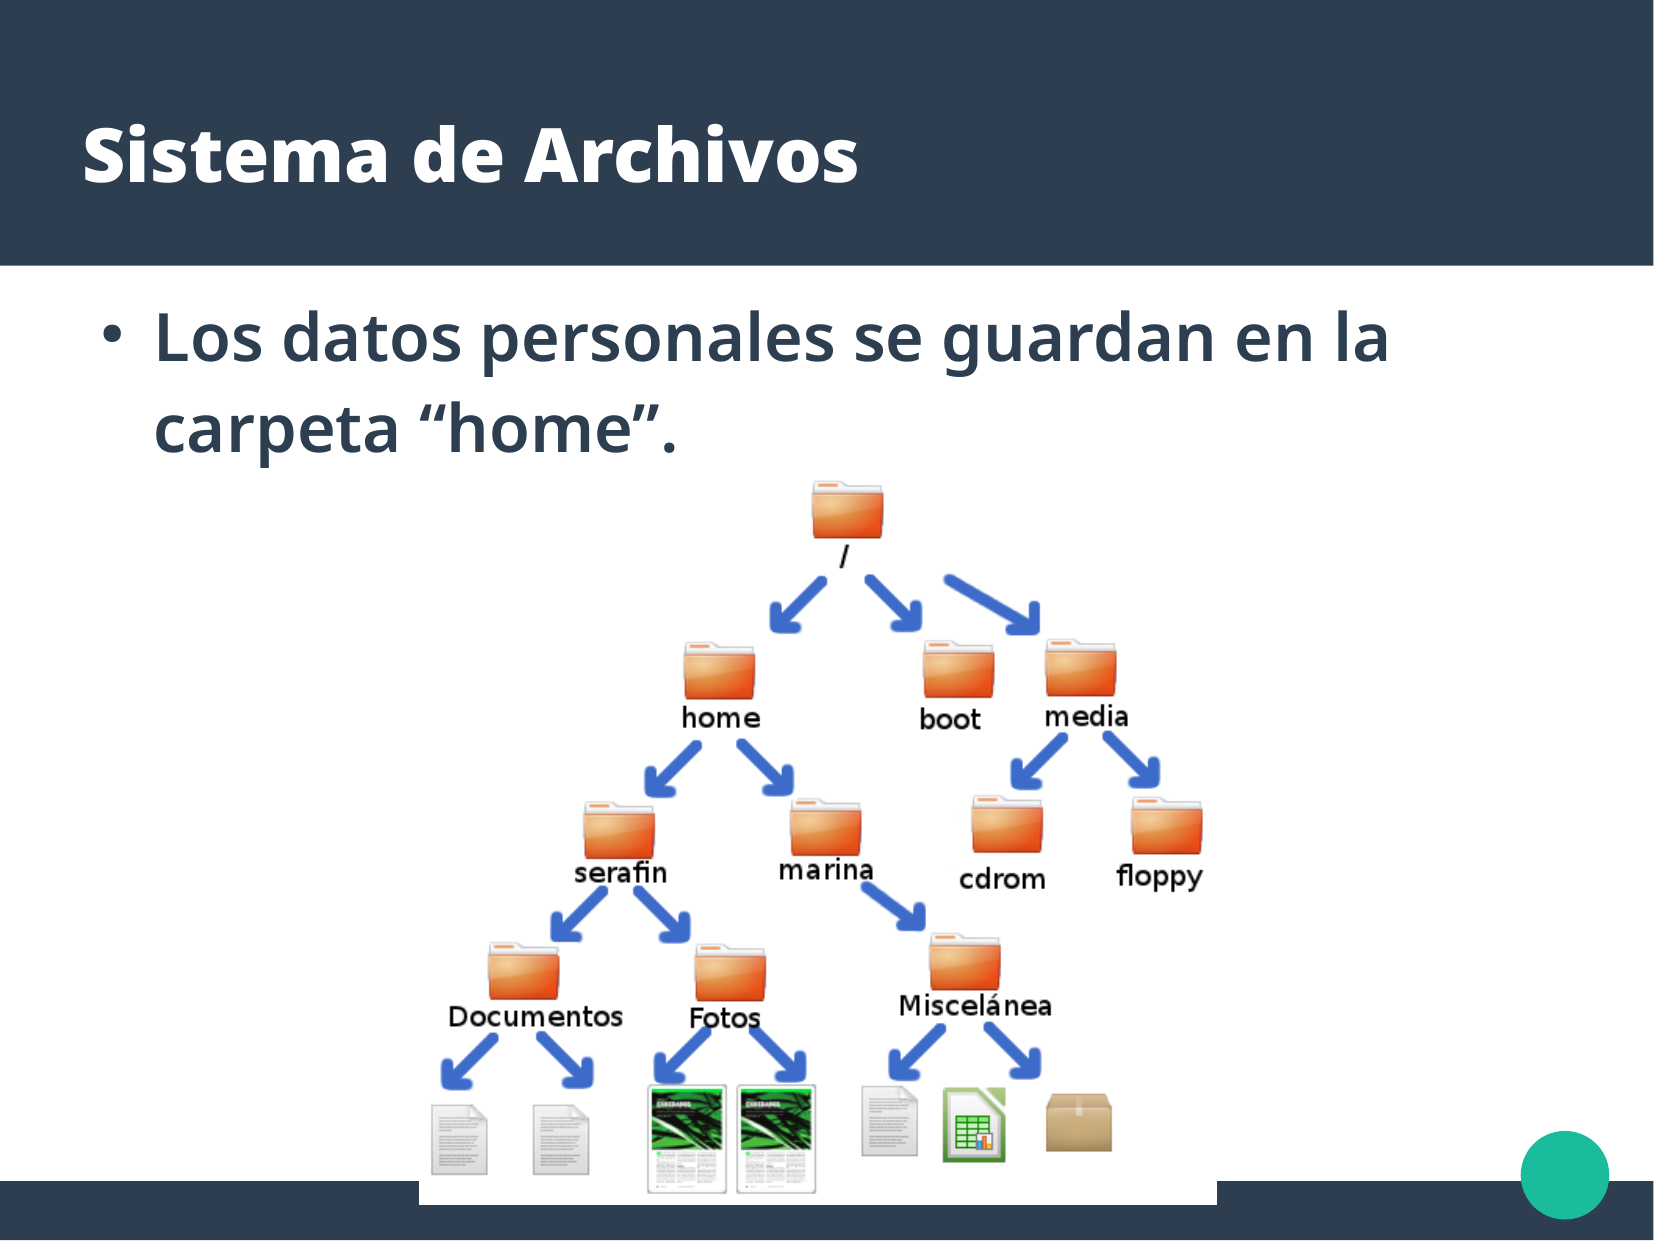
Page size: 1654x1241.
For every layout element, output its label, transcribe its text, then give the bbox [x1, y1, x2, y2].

list Los datos personales se guardan en la carpeta “home”. [82, 290, 1571, 1010]
title Sistema de Archivos [82, 49, 1571, 257]
picture [419, 473, 1217, 1205]
